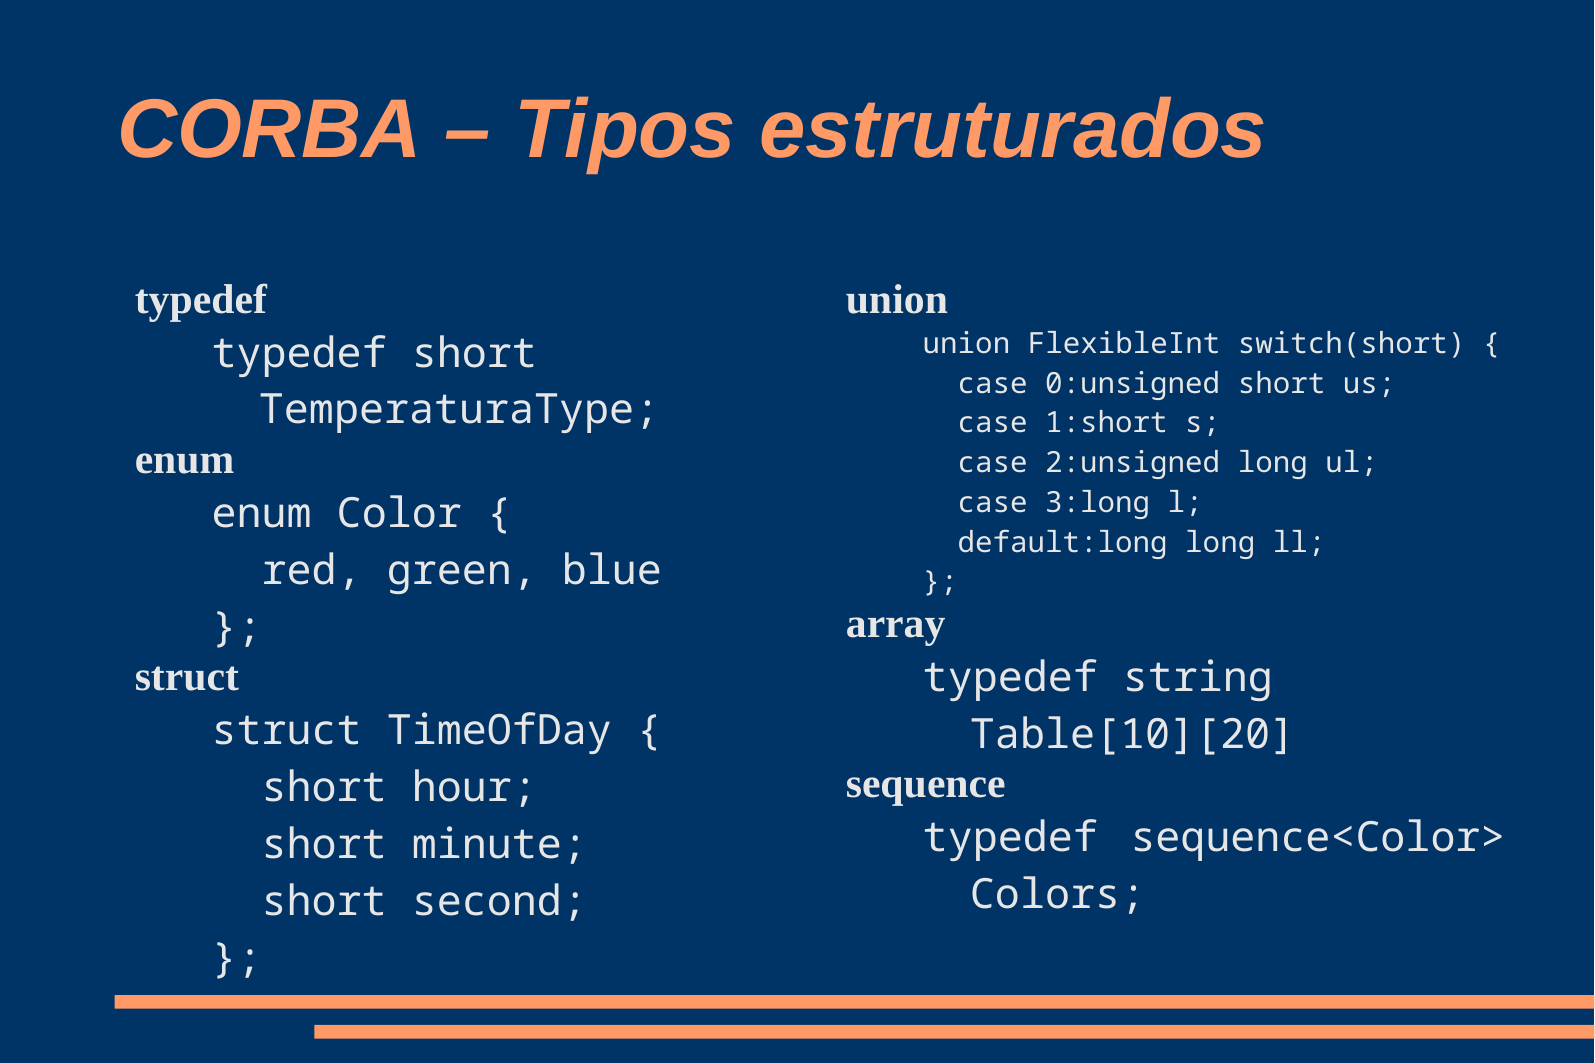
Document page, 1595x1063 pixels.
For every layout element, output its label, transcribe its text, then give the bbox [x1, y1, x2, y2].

list union union FlexibleInt switch(short) { case 0:unsigned short us; case 1:short s; case 2:unsigned long ul; case 3:long l; default:long long ll; }; array typedef string Table[10][20] sequence typedef sequence<Color> Colors; [828, 276, 1506, 971]
list typedef typedef short TemperaturaType; enum enum Color { red, green, blue }; struct struct TimeOfDay { short hour; short minute; short second; }; [117, 276, 795, 971]
title CORBA – Tipos estruturados [117, 39, 1479, 218]
